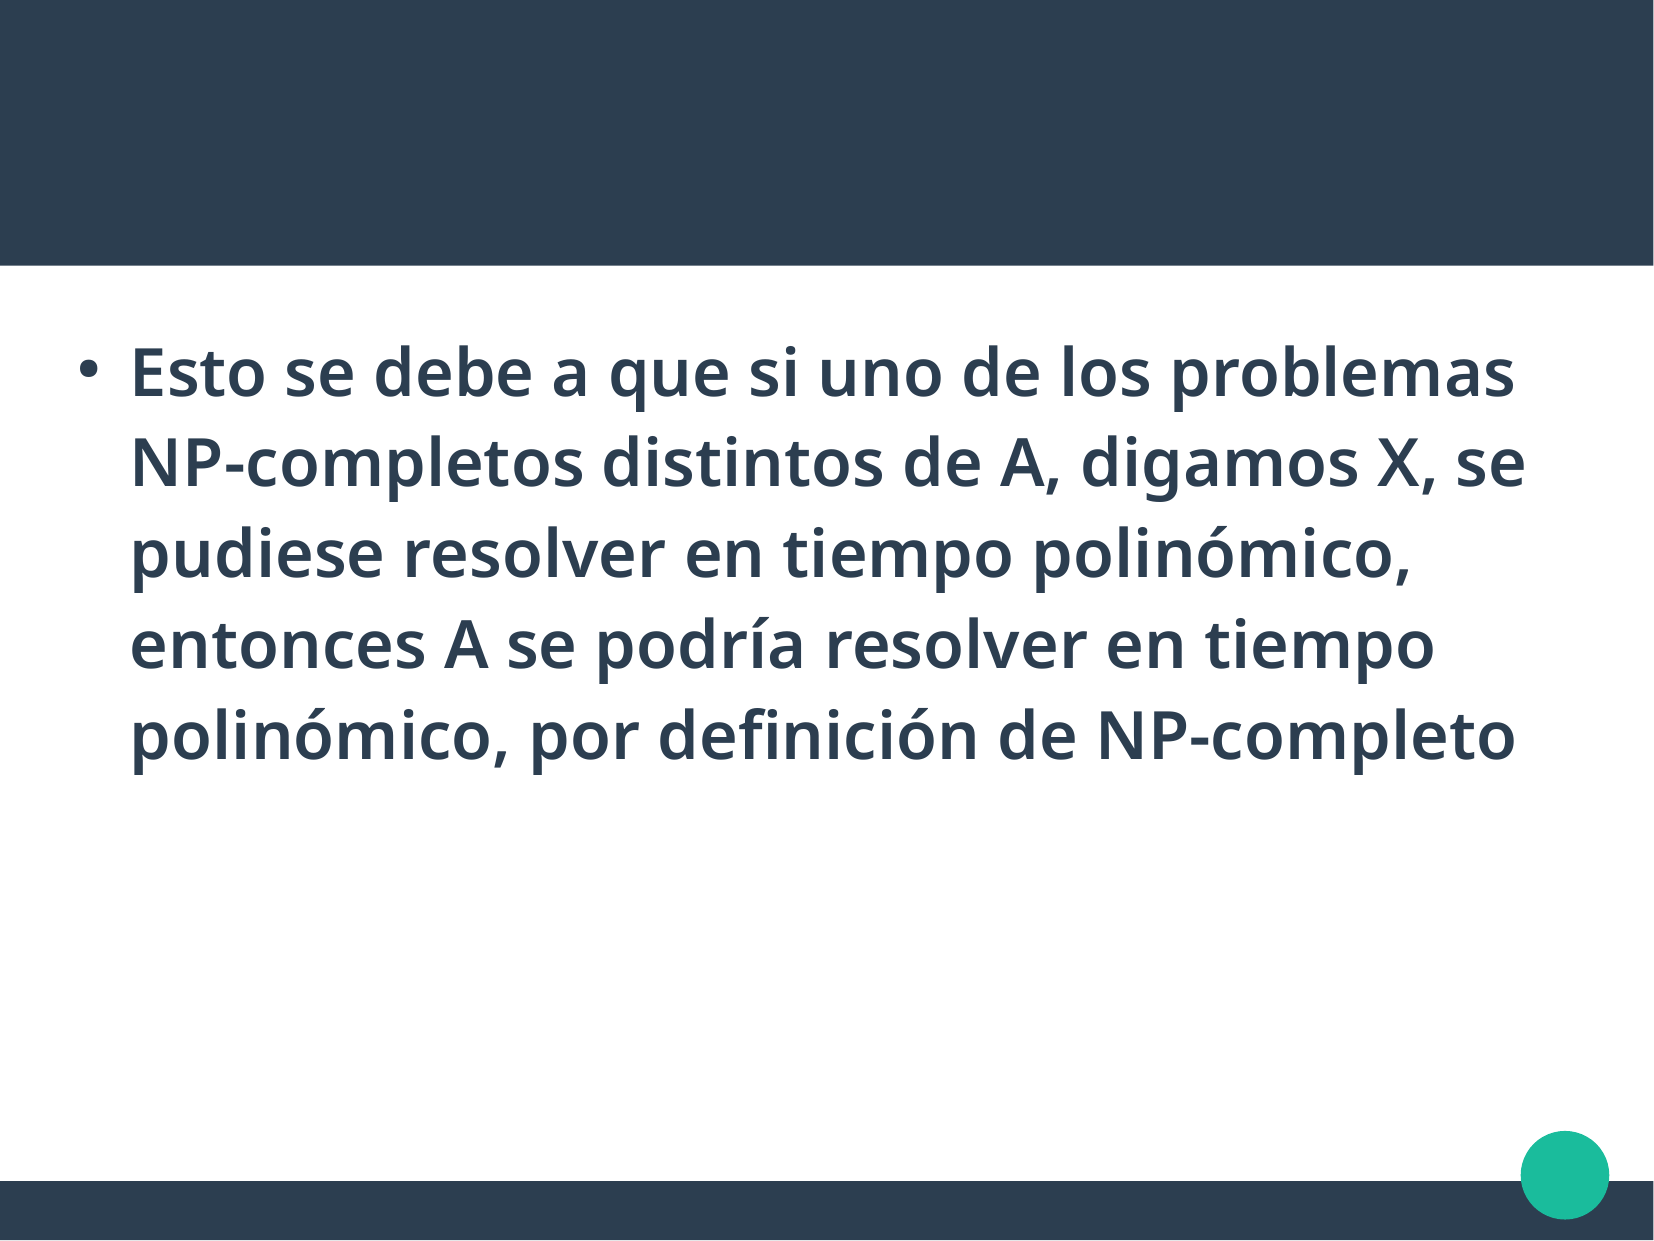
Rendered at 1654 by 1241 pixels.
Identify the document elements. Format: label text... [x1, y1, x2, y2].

list Esto se debe a que si uno de los problemas NP-completos distintos de A, digamos X, se pudiese resolver en tiempo polinómico, entonces A se podría resolver en tiempo polinómico, por definición de NP-completo [59, 324, 1595, 1152]
